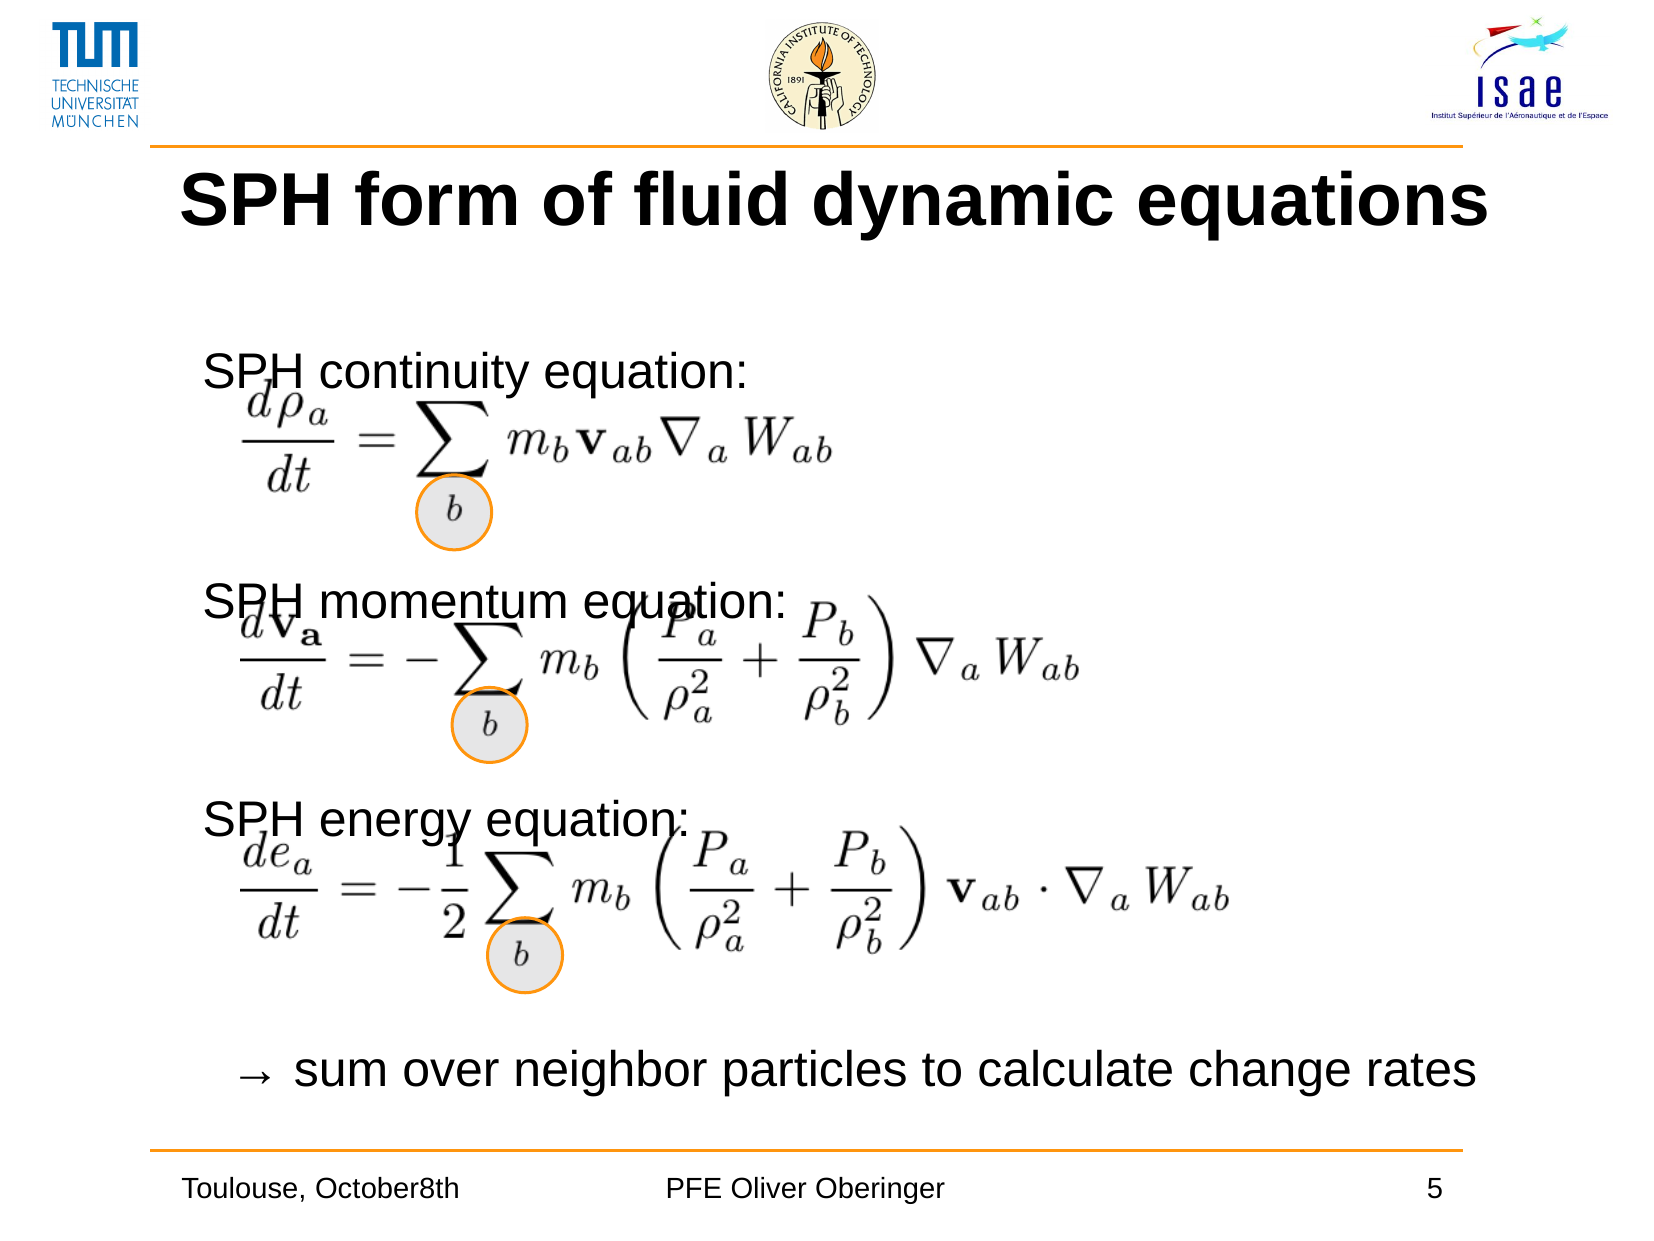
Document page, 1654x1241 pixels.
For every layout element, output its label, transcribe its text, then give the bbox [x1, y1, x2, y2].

text_box SPH energy equation: [187, 756, 707, 836]
picture [240, 361, 841, 543]
picture [39, 19, 151, 131]
text_box SPH form of fluid dynamic equations [164, 150, 1506, 249]
picture [240, 591, 1088, 753]
picture [1425, 7, 1613, 125]
picture [765, 19, 879, 133]
text_box Toulouse, October8th [166, 1165, 544, 1241]
text_box SPH momentum equation: [187, 537, 806, 618]
text_box [452, 687, 528, 763]
picture [240, 811, 1238, 983]
text_box [416, 474, 492, 550]
text_box PFE Oliver Oberinger [650, 1165, 1029, 1241]
text_box 5 [1412, 1165, 1490, 1241]
text_box SPH continuity equation: [187, 307, 765, 387]
text_box → sum over neighbor particles to calculate change rates [215, 1005, 1576, 1077]
text_box [487, 917, 563, 993]
